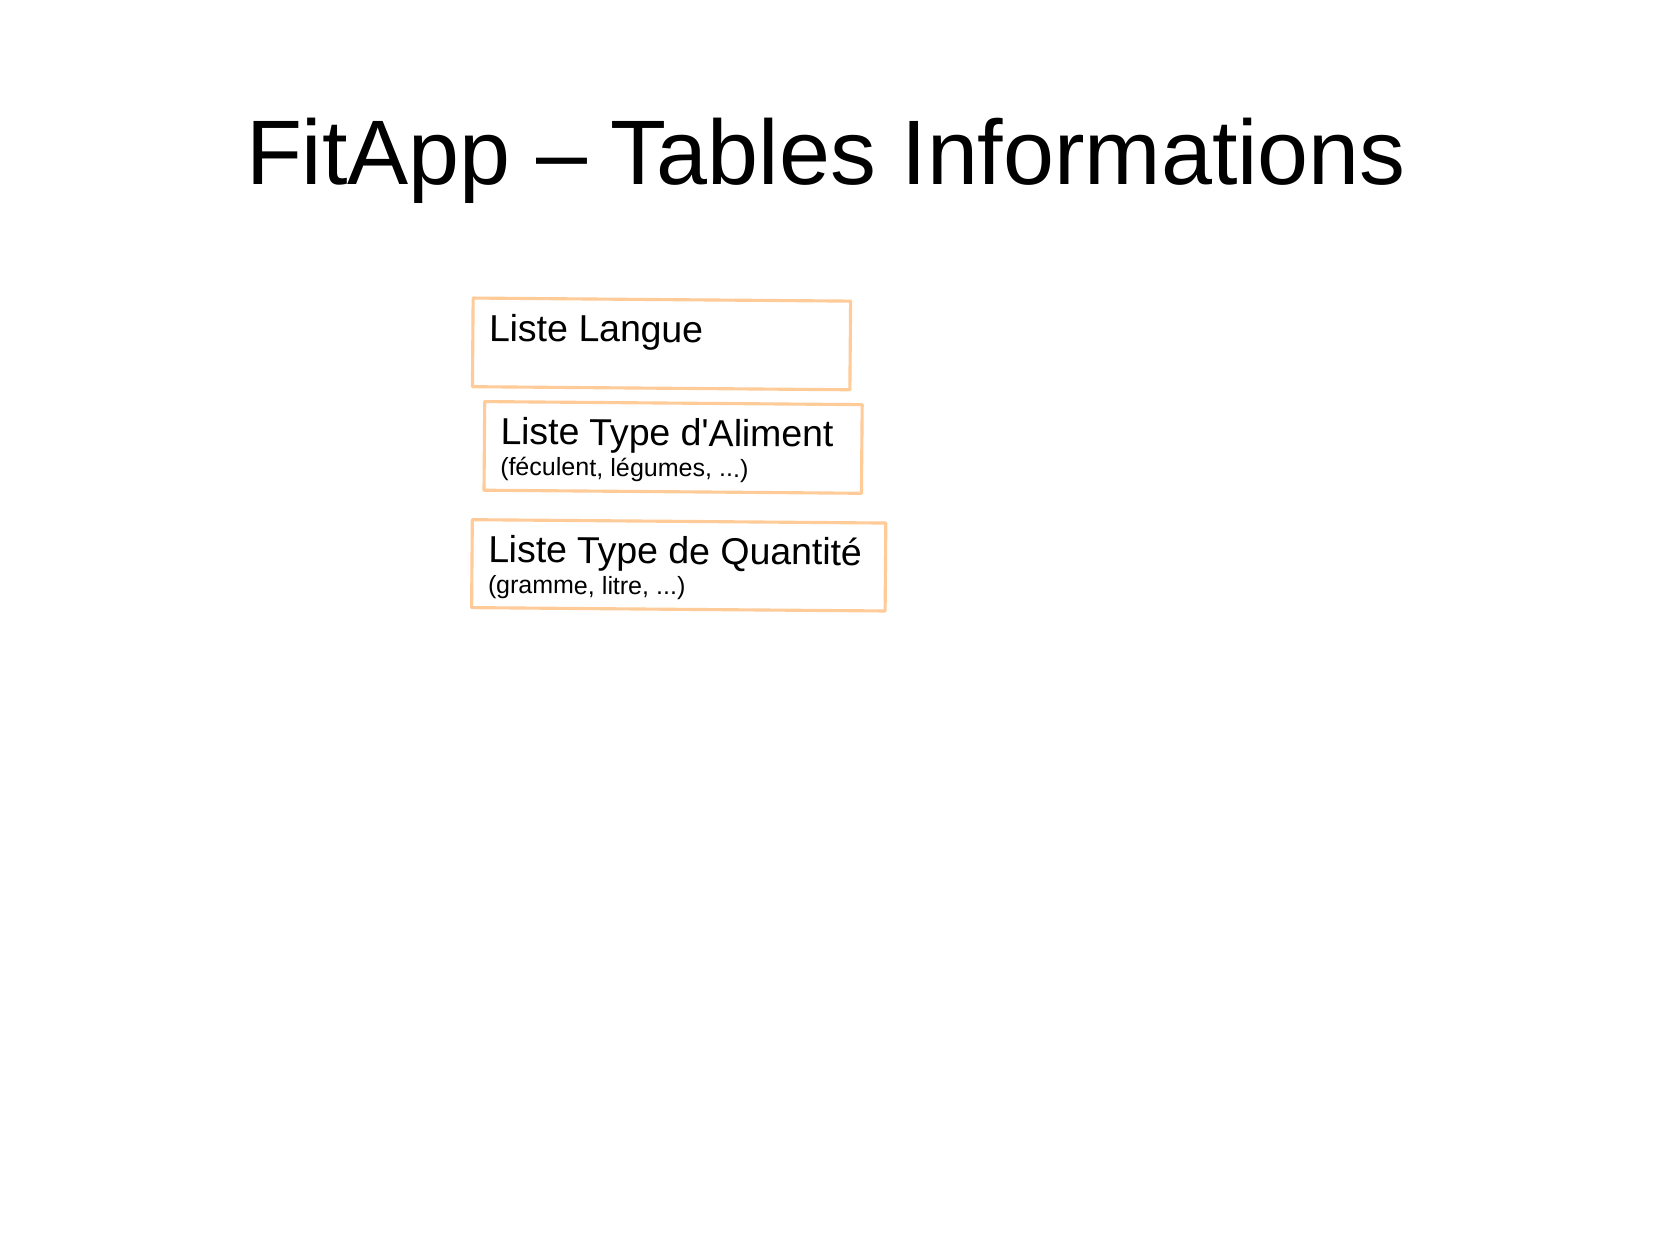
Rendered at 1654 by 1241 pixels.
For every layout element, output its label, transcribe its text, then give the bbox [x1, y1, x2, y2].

title FitApp – Tables Informations [82, 49, 1571, 257]
text_box Liste Langue [472, 298, 851, 390]
text_box Liste Type d'Aliment (féculent, légumes, ...) [484, 401, 863, 494]
text_box Liste Type de Quantité (gramme, litre, ...) [471, 519, 886, 611]
